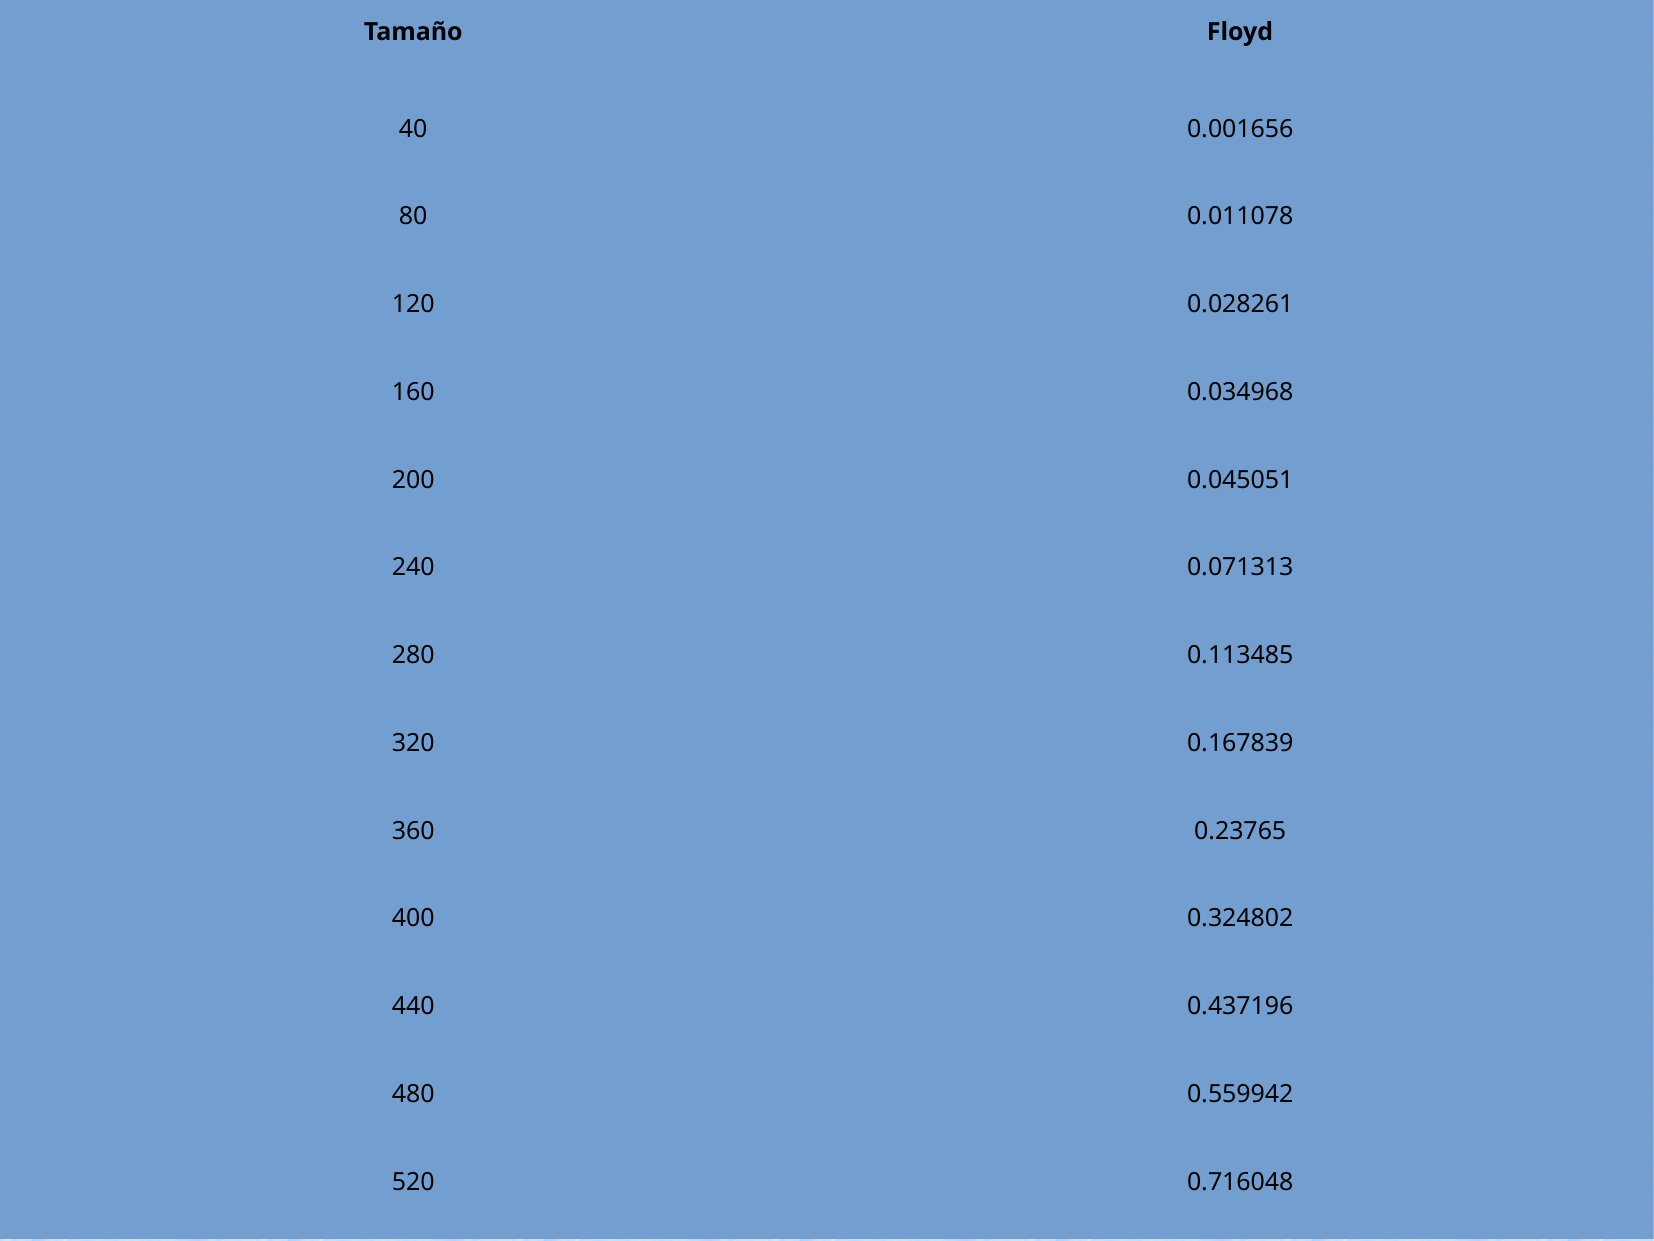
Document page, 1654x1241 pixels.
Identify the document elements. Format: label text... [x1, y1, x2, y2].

table_cell 0.011078 [827, 185, 1654, 272]
table_cell 0.113485 [827, 623, 1654, 711]
table_cell 0.001656 [827, 97, 1654, 185]
table_cell 0.028261 [827, 272, 1654, 360]
table_cell 80 [0, 185, 827, 272]
table_cell 120 [0, 272, 827, 360]
table_cell 280 [0, 623, 827, 711]
table_cell 0.716048 [827, 1150, 1654, 1239]
table_cell 480 [0, 1062, 827, 1150]
table_header Floyd [827, 0, 1654, 97]
table_cell 200 [0, 448, 827, 536]
table_cell 0.045051 [827, 448, 1654, 536]
table_cell 160 [0, 360, 827, 448]
table_cell 0.324802 [827, 887, 1654, 974]
table_cell 400 [0, 887, 827, 974]
table_cell 240 [0, 536, 827, 623]
table_cell 0.034968 [827, 360, 1654, 448]
table_cell 0.437196 [827, 974, 1654, 1062]
table_cell 0.23765 [827, 799, 1654, 887]
table_cell 40 [0, 97, 827, 185]
table_cell 320 [0, 711, 827, 799]
table_cell 360 [0, 799, 827, 887]
table_cell 0.071313 [827, 536, 1654, 623]
table_cell 520 [0, 1150, 827, 1239]
table_cell 440 [0, 974, 827, 1062]
table_cell 0.167839 [827, 711, 1654, 799]
table_header Tamaño [0, 0, 827, 97]
table_cell 0.559942 [827, 1062, 1654, 1150]
